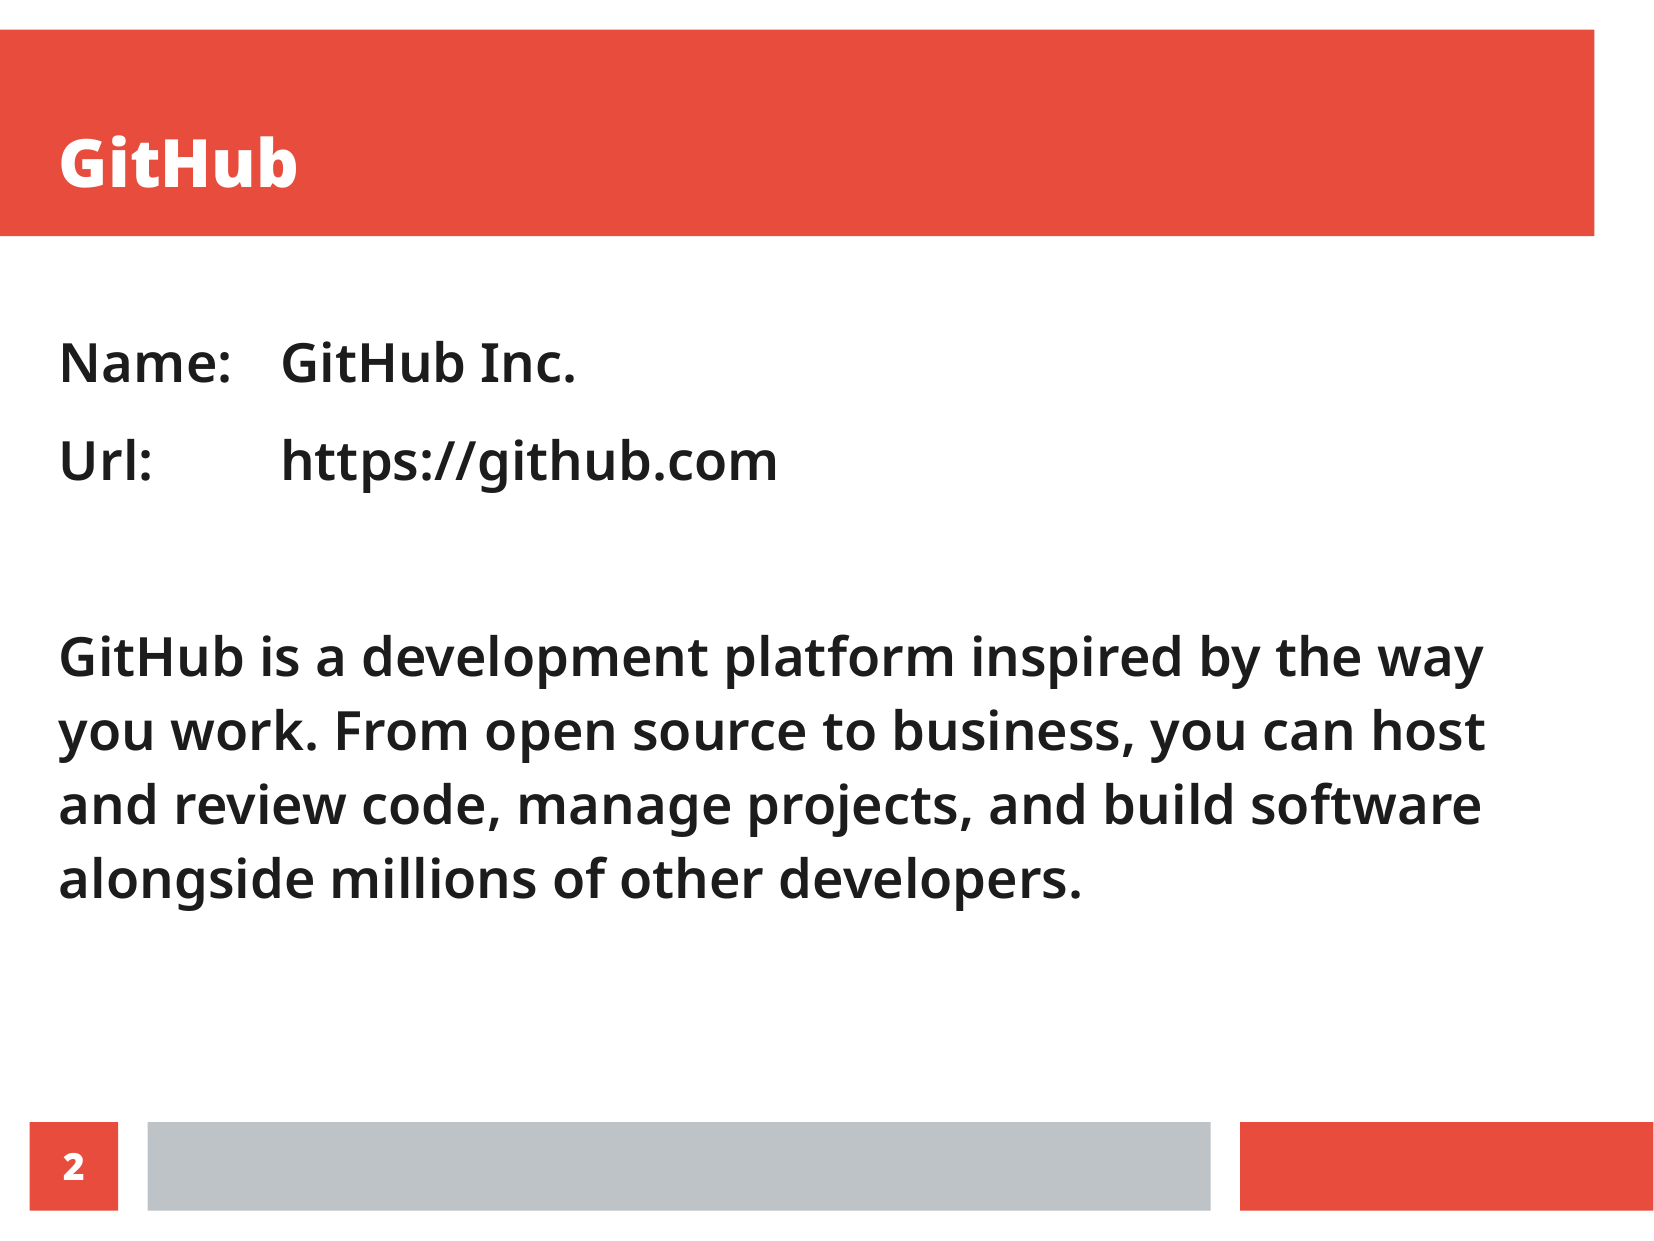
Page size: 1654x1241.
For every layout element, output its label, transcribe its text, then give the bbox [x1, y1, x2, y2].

list Name: GitHub Inc. Url: https://github.com GitHub is a development platform inspired by the way you work. From open source to business, you can host and review code, manage projects, and build software alongside millions of other developers. [59, 324, 1565, 1093]
title GitHub [59, 59, 1595, 207]
